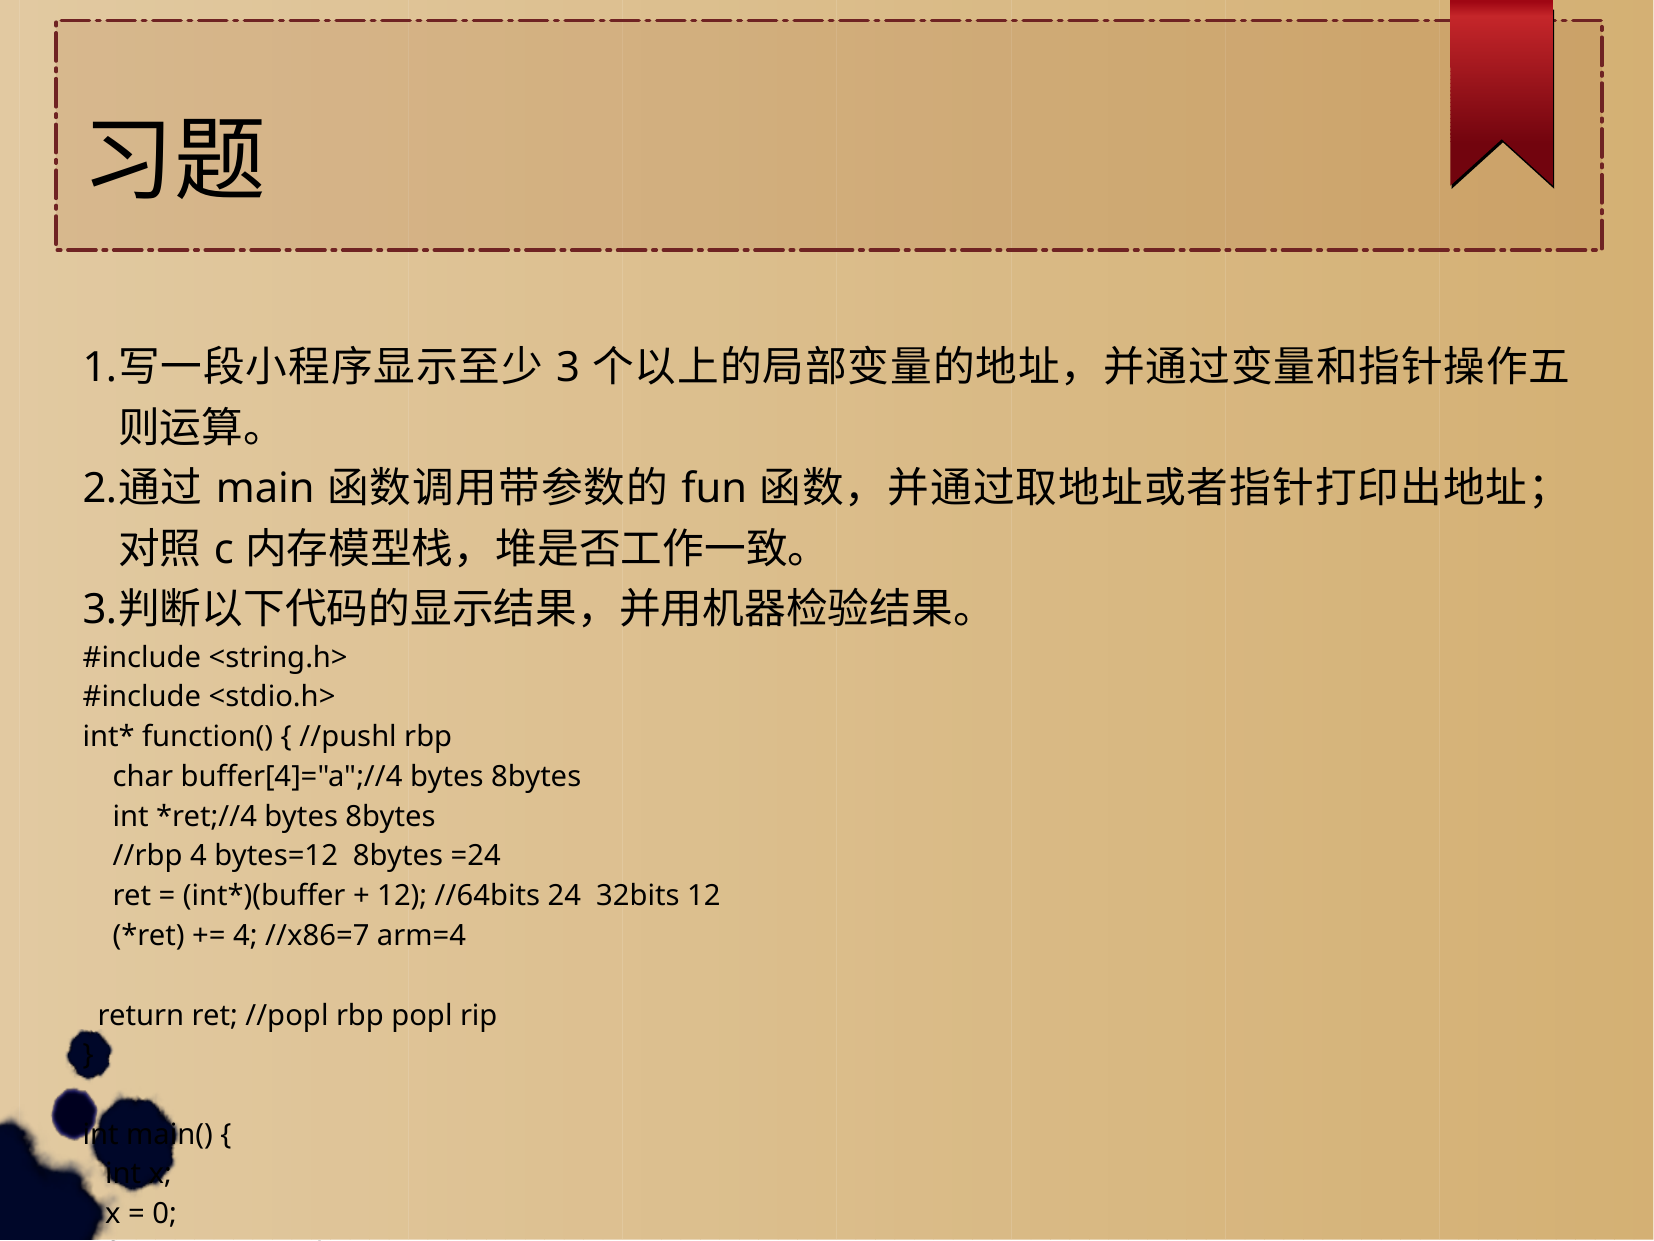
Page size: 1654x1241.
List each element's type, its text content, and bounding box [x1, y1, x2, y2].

subtitle 写一段小程序显示至少3个以上的局部变量的地址，并通过变量和指针操作五则运算。 通过main函数调用带参数的fun函数，并通过取地址或者指针打印出地址；对照c内存模型栈，堆是否工作一致。 判断以下代码的显示结果，并用机器检验结果。 #include <string.h> #include <stdio.h> int* function() { //pushl rbp char buffer[4]="a";//4 bytes 8bytes int *ret;//4 bytes 8bytes //rbp 4 bytes=12 8bytes =24 ret = (int*)(buffer + 12); //64bits 24 32bits 12 (*ret) += 4; //x86=7 arm=4 return ret; //popl rbp popl rip } int main() { int x; x = 0; function();//push rip x = 1; printf("%d\n",x); } [82, 242, 1571, 1116]
title 习题 [82, 49, 1571, 242]
